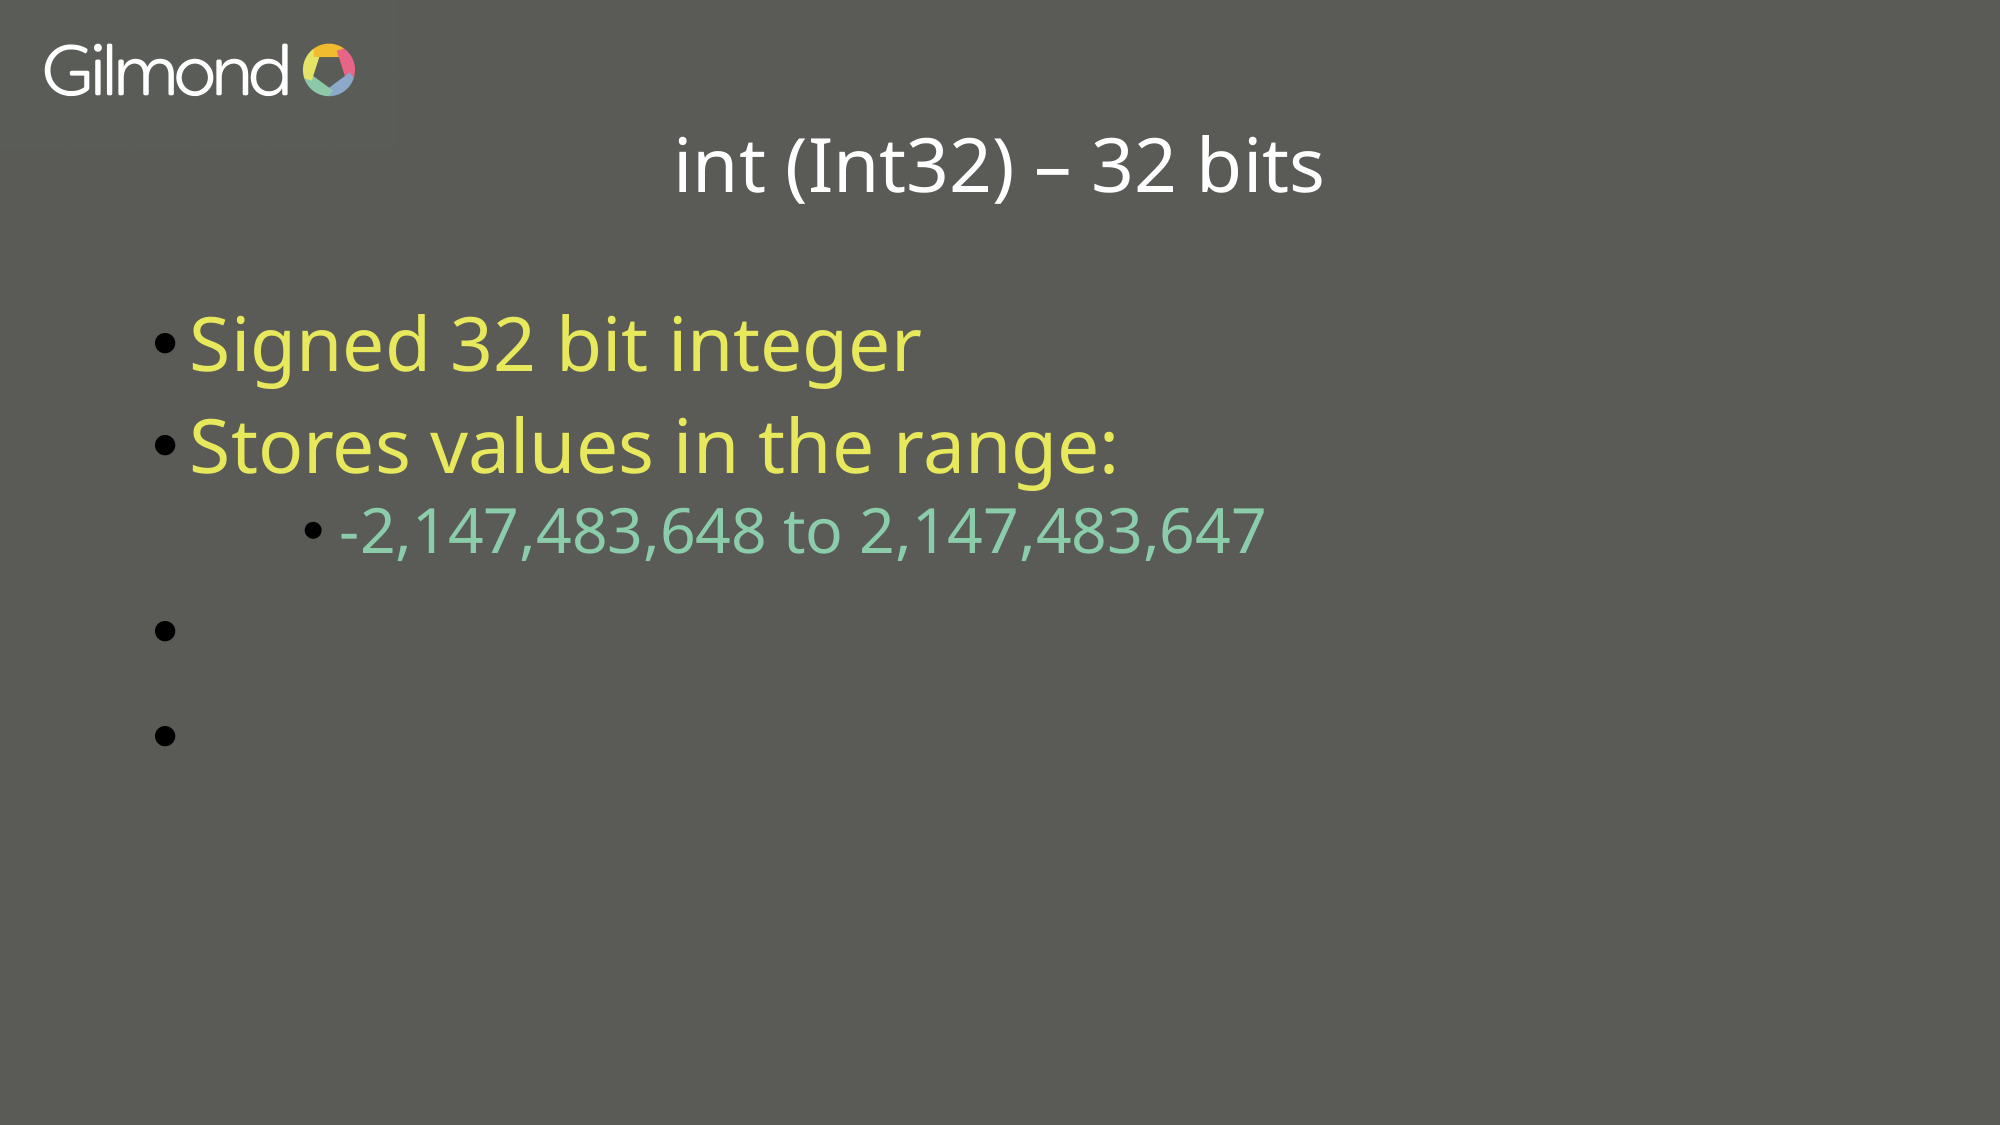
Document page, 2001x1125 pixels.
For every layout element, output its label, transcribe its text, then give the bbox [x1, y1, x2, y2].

list Signed 32 bit integer Stores values in the range: -2,147,483,648 to 2,147,483,647 [137, 299, 1863, 1014]
picture [0, 0, 399, 149]
title int (Int32) – 32 bits [137, 59, 1863, 278]
